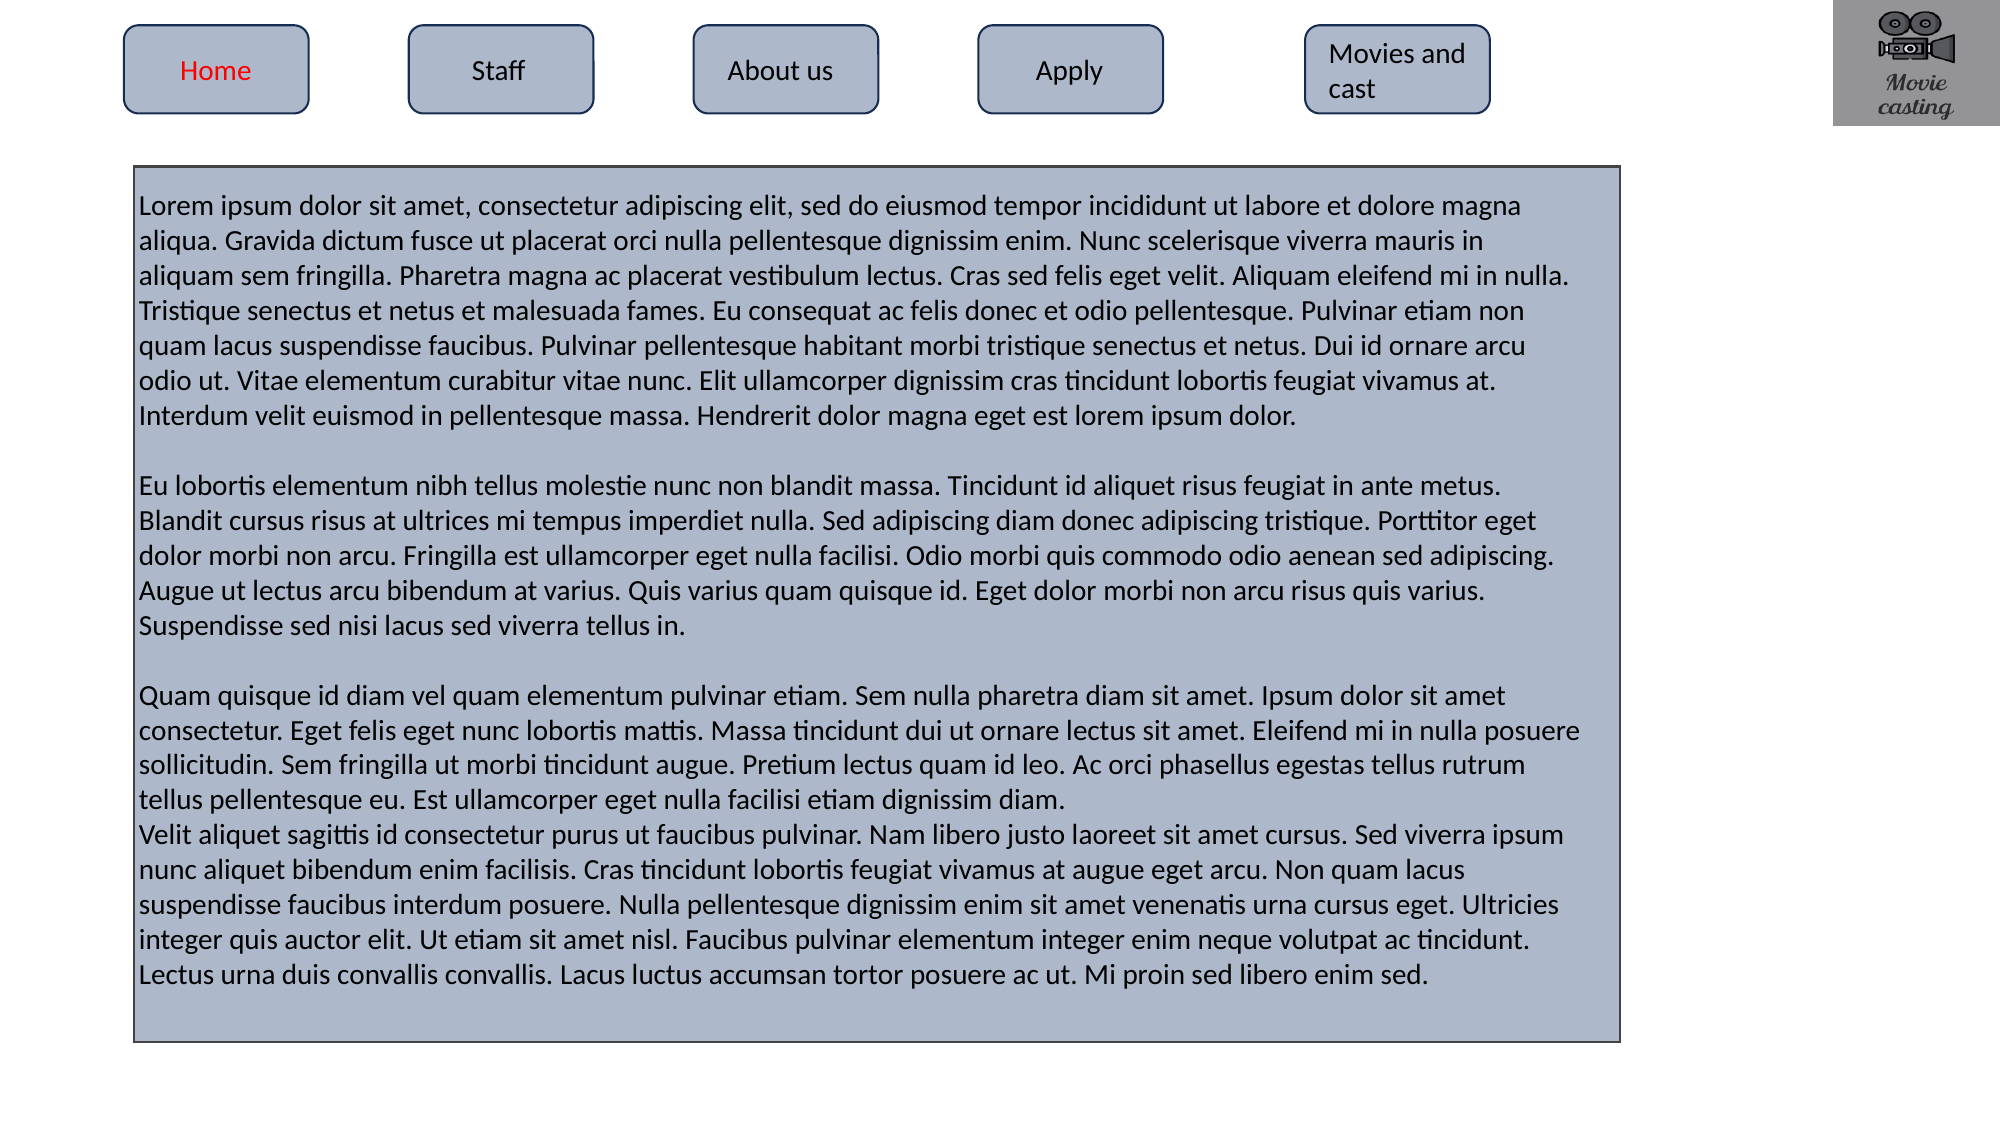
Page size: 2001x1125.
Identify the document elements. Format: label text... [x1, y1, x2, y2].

picture [1833, 0, 2000, 126]
text_box [693, 25, 879, 114]
text_box Lorem ipsum dolor sit amet, consectetur adipiscing elit, sed do eiusmod tempor incididunt ut labore et dolore magna aliqua. Gravida dictum fusce ut placerat orci nulla pellentesque dignissim enim. Nunc scelerisque viverra mauris in aliquam sem fringilla. Pharetra magna ac placerat vestibulum lectus. Cras sed felis eget velit. Aliquam eleifend mi in nulla. Tristique senectus et netus et malesuada fames. Eu consequat ac felis donec et odio pellentesque. Pulvinar etiam non quam lacus suspendisse faucibus. Pulvinar pellentesque habitant morbi tristique senectus et netus. Dui id ornare arcu odio ut. Vitae elementum curabitur vitae nunc. Elit ullamcorper dignissim cras tincidunt lobortis feugiat vivamus at. Interdum velit euismod in pellentesque massa. Hendrerit dolor magna eget est lorem ipsum dolor. Eu lobortis elementum nibh tellus molestie nunc non blandit massa. Tincidunt id aliquet risus feugiat in ante metus. Blandit cursus risus at ultrices mi tempus imperdiet nulla. Sed adipiscing diam donec adipiscing tristique. Porttitor eget dolor morbi non arcu. Fringilla est ullamcorper eget nulla facilisi. Odio morbi quis commodo odio aenean sed adipiscing. Augue ut lectus arcu bibendum at varius. Quis varius quam quisque id. Eget dolor morbi non arcu risus quis varius. Suspendisse sed nisi lacus sed viverra tellus in. Quam quisque id diam vel quam elementum pulvinar etiam. Sem nulla pharetra diam sit amet. Ipsum dolor sit amet consectetur. Eget felis eget nunc lobortis mattis. Massa tincidunt dui ut ornare lectus sit amet. Eleifend mi in nulla posuere sollicitudin. Sem fringilla ut morbi tincidunt augue. Pretium lectus quam id leo. Ac orci phasellus egestas tellus rutrum tellus pellentesque eu. Est ullamcorper eget nulla facilisi etiam dignissim diam. Velit aliquet sagittis id consectetur purus ut faucibus pulvinar. Nam libero justo laoreet sit amet cursus. Sed viverra ipsum nunc aliquet bibendum enim facilisis. Cras tincidunt lobortis feugiat vivamus at augue eget arcu. Non quam lacus suspendisse faucibus interdum posuere. Nulla pellentesque dignissim enim sit amet venenatis urna cursus eget. Ultricies integer quis auctor elit. Ut etiam sit amet nisl. Faucibus pulvinar elementum integer enim neque volutpat ac tincidunt. Lectus urna duis convallis convallis. Lacus luctus accumsan tortor posuere ac ut. Mi proin sed libero enim sed. [124, 178, 1600, 1043]
text_box Home [164, 44, 268, 95]
text_box Staff [456, 44, 546, 95]
text_box [1482, 26, 1490, 112]
text_box [408, 25, 594, 114]
text_box [1305, 26, 1313, 112]
text_box [134, 166, 1620, 1042]
text_box About us [712, 44, 860, 95]
text_box Movies and cast [1313, 26, 1482, 113]
text_box Apply [1020, 44, 1121, 95]
text_box [978, 25, 1164, 114]
text_box [123, 25, 309, 114]
